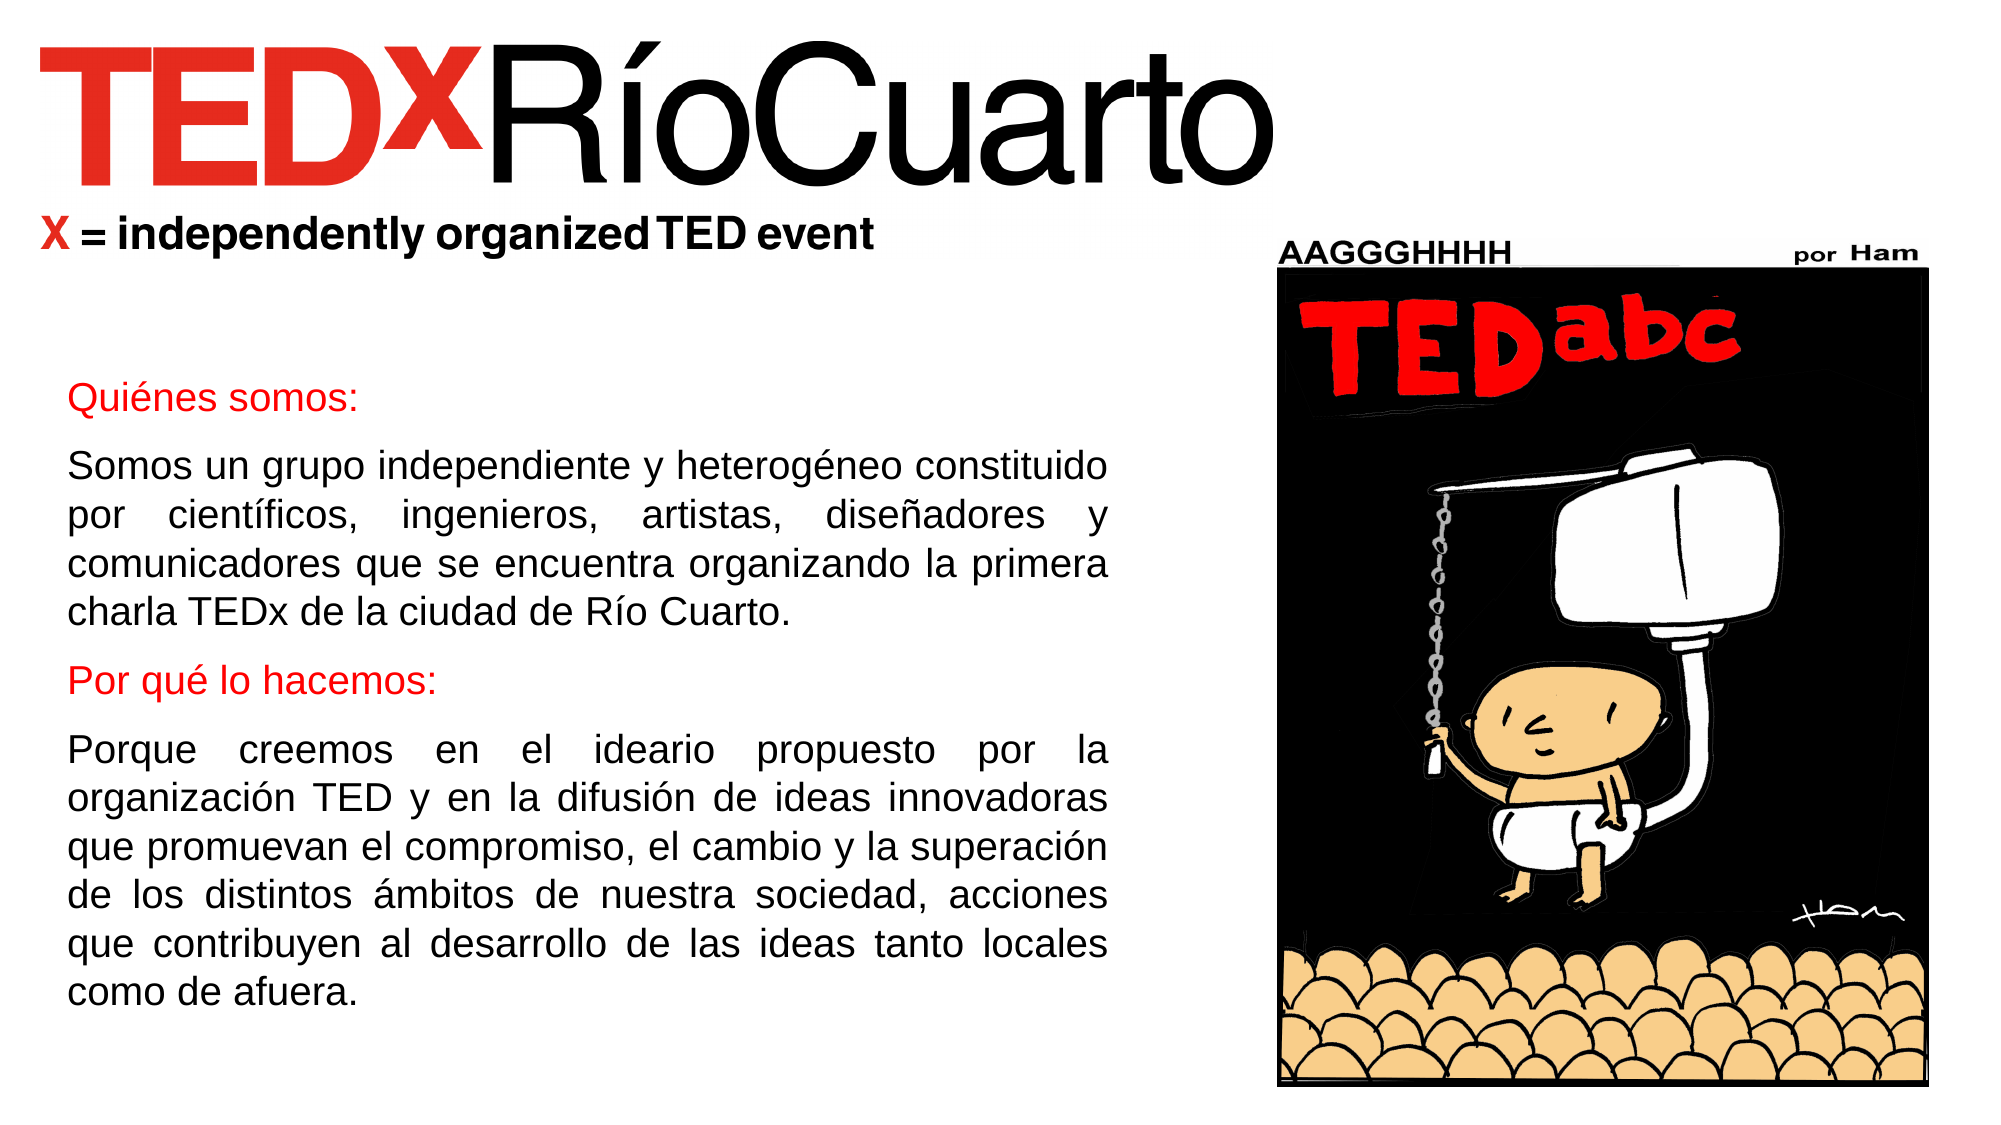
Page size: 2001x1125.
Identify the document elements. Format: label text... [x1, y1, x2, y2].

picture [1277, 238, 1929, 1087]
picture [40, 41, 1273, 259]
list Quiénes somos: Somos un grupo independiente y heterogéneo constituido por científicos, ingenieros, artistas, diseñadores y comunicadores que se encuentra organizando la primera charla TEDx de la ciudad de Río Cuarto. Por qué lo hacemos: Porque creemos en el ideario propuesto por la organización TED y en la difusión de ideas innovadoras que promuevan el compromiso, el cambio y la superación de los distintos ámbitos de nuestra sociedad, acciones que contribuyen al desarrollo de las ideas tanto locales como de afuera. [52, 363, 1126, 1063]
